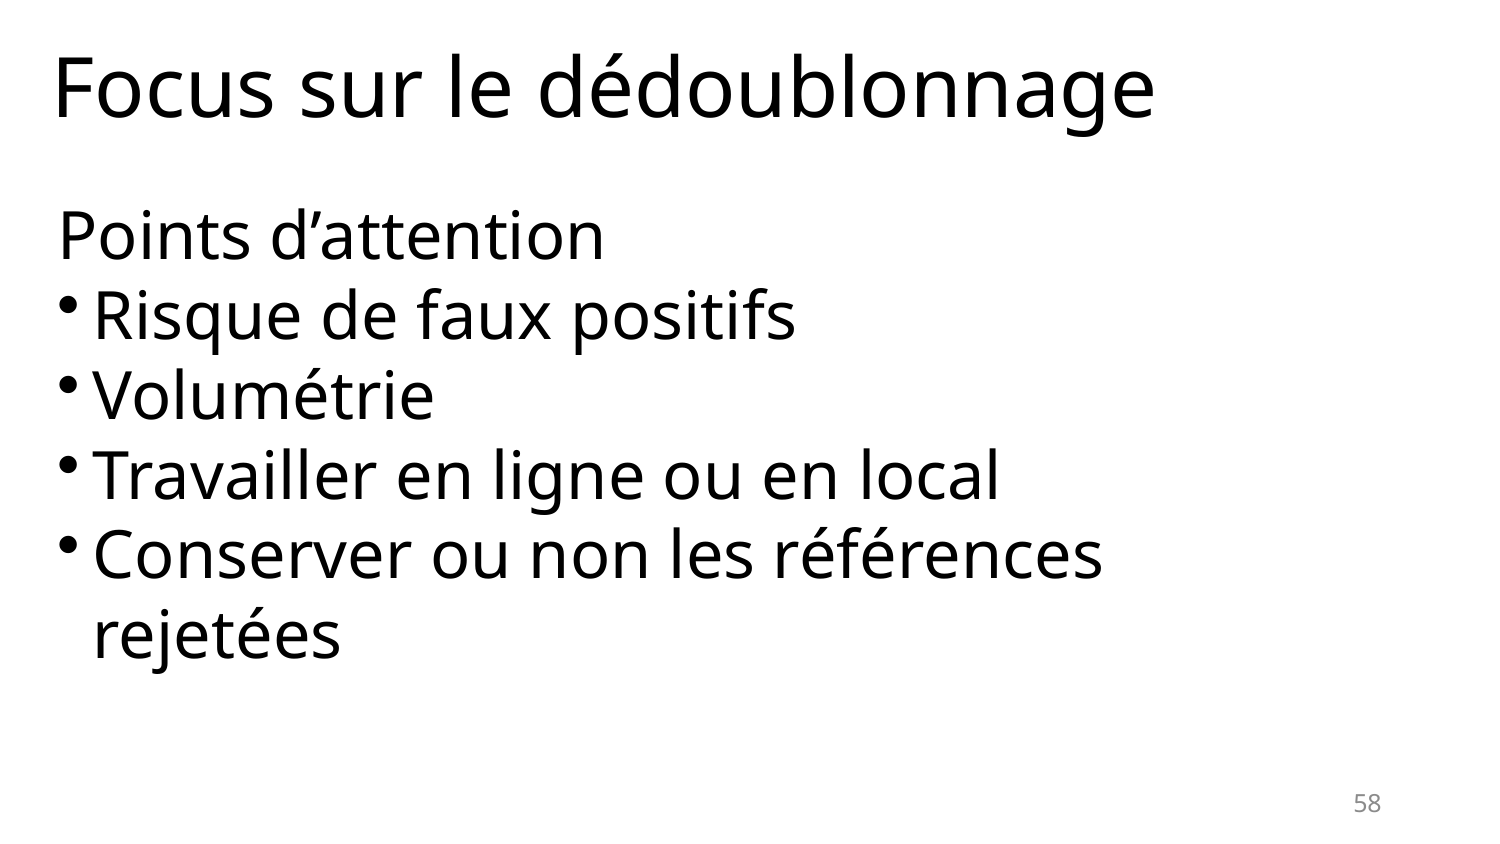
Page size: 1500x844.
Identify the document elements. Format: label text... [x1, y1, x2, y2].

text_box Points d’attention Risque de faux positifs Volumétrie Travailler en ligne ou en local Conserver ou non les références rejetées [42, 185, 1388, 680]
title Focus sur le dédoublonnage [36, 9, 1500, 173]
